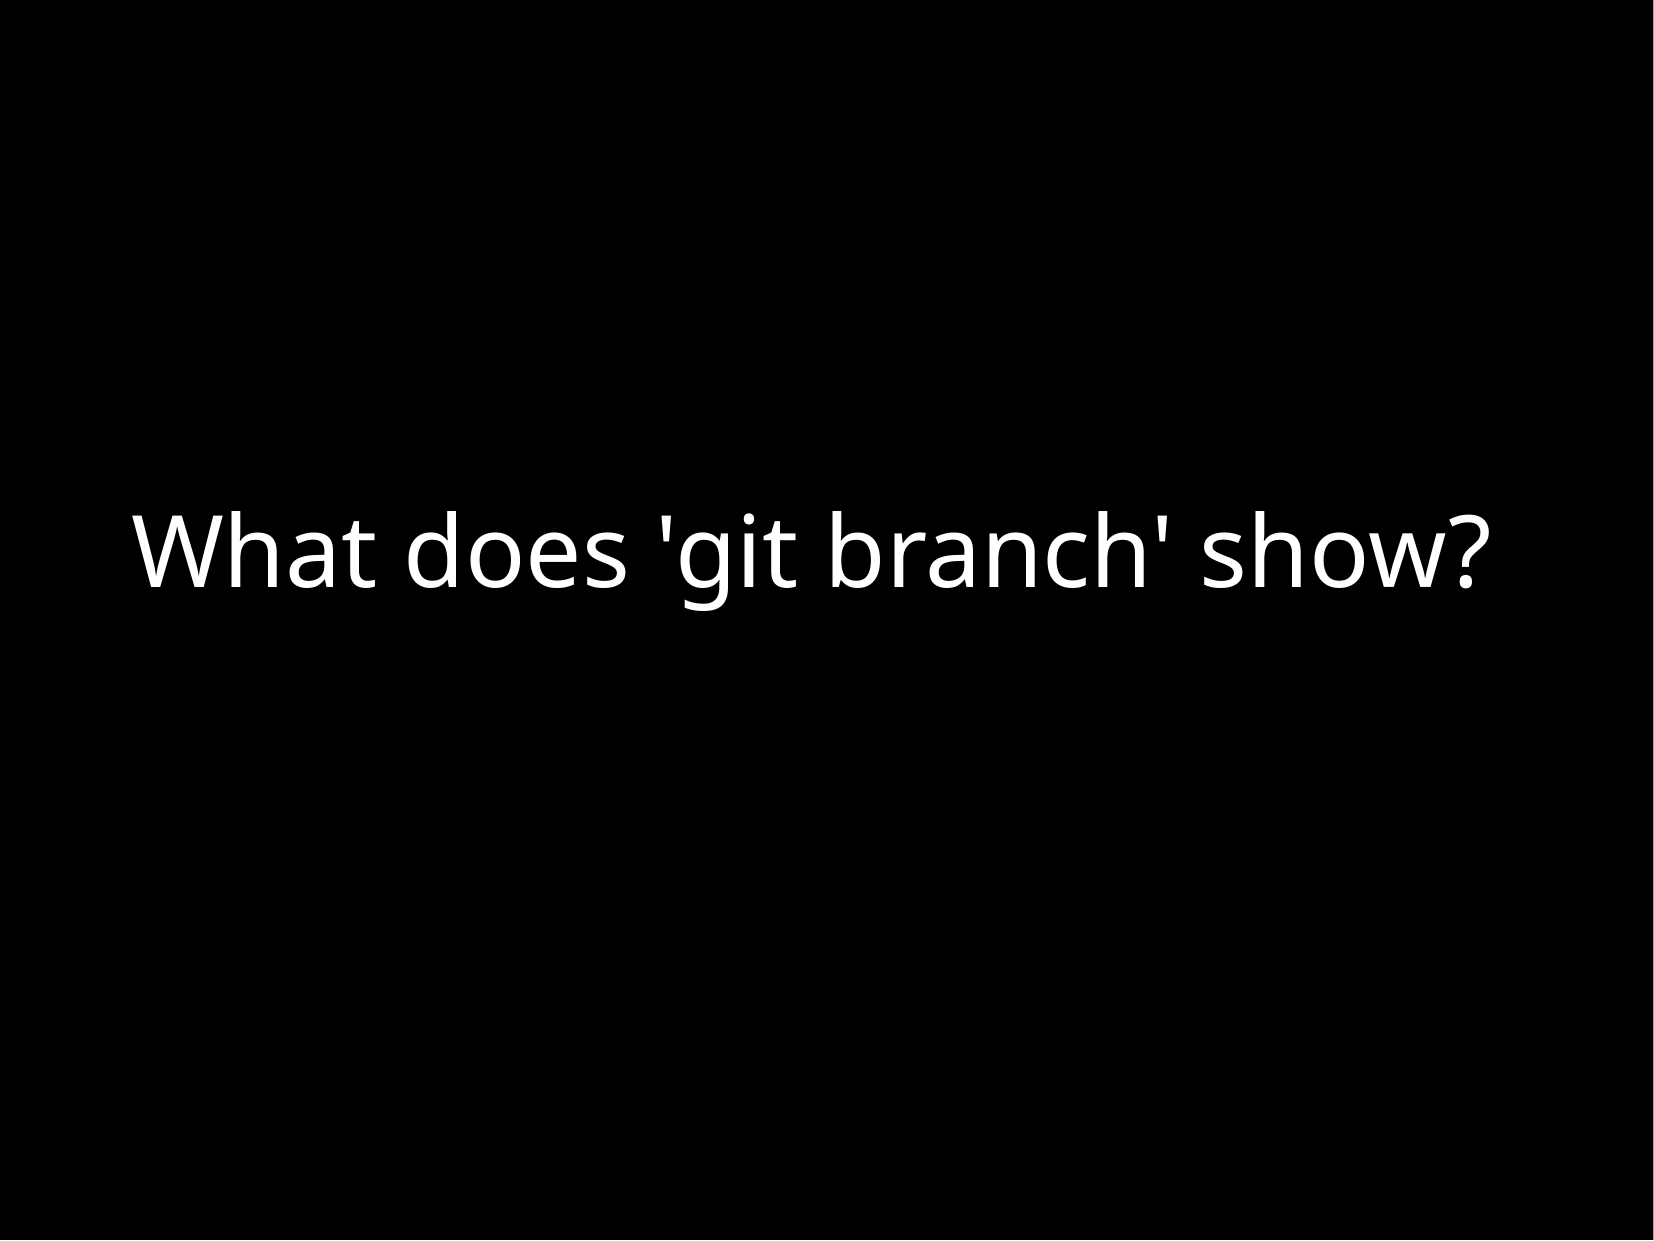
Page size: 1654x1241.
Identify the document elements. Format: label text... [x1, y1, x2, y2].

subtitle What does 'git branch' show? [88, 88, 1536, 1010]
